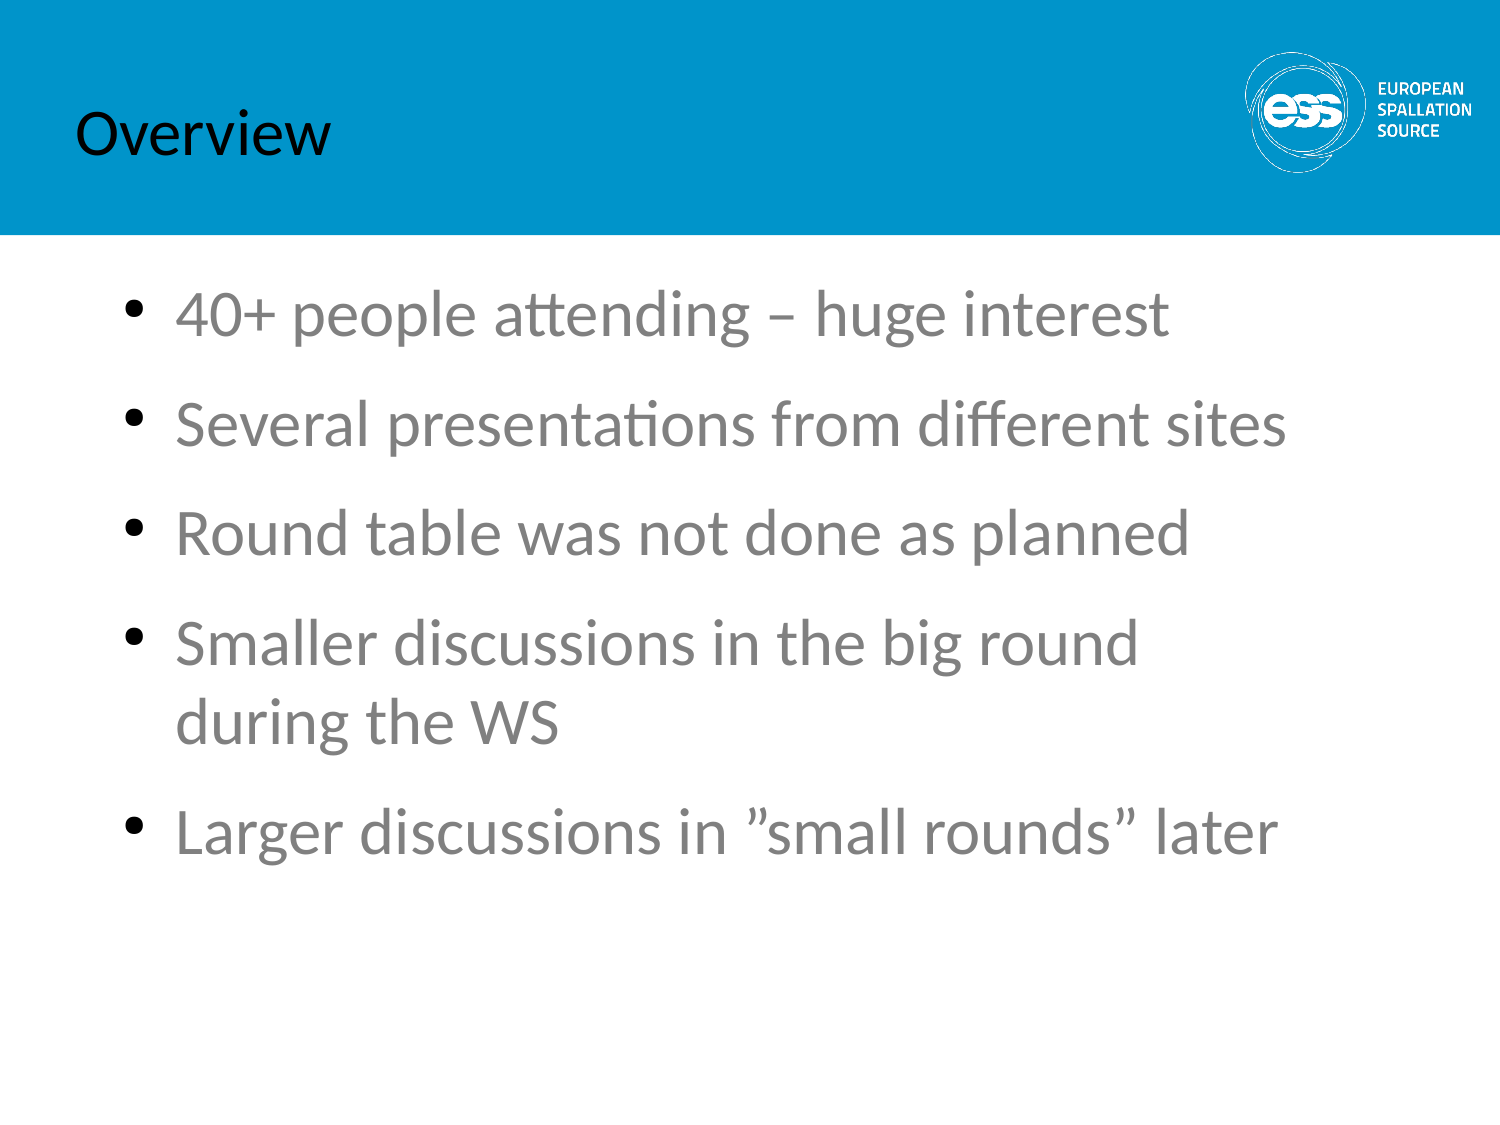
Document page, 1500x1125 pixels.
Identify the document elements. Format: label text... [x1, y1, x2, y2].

picture [1432, 125, 1438, 136]
picture [1409, 104, 1415, 115]
picture [1398, 109, 1406, 115]
picture [1436, 104, 1444, 115]
picture [1418, 104, 1423, 115]
list 40+ people attending – huge interest Several presentations from different sites Round table was not done as planned Smaller discussions in the big round during the WS Larger discussions in ”small rounds” later [90, 262, 1441, 1005]
picture [1423, 83, 1430, 94]
picture [1422, 125, 1428, 134]
picture [1264, 94, 1342, 127]
picture [1443, 86, 1450, 93]
picture [1400, 83, 1407, 94]
picture [1454, 83, 1458, 94]
picture [1389, 104, 1393, 115]
picture [1379, 83, 1385, 94]
title Overview [75, 45, 1247, 233]
